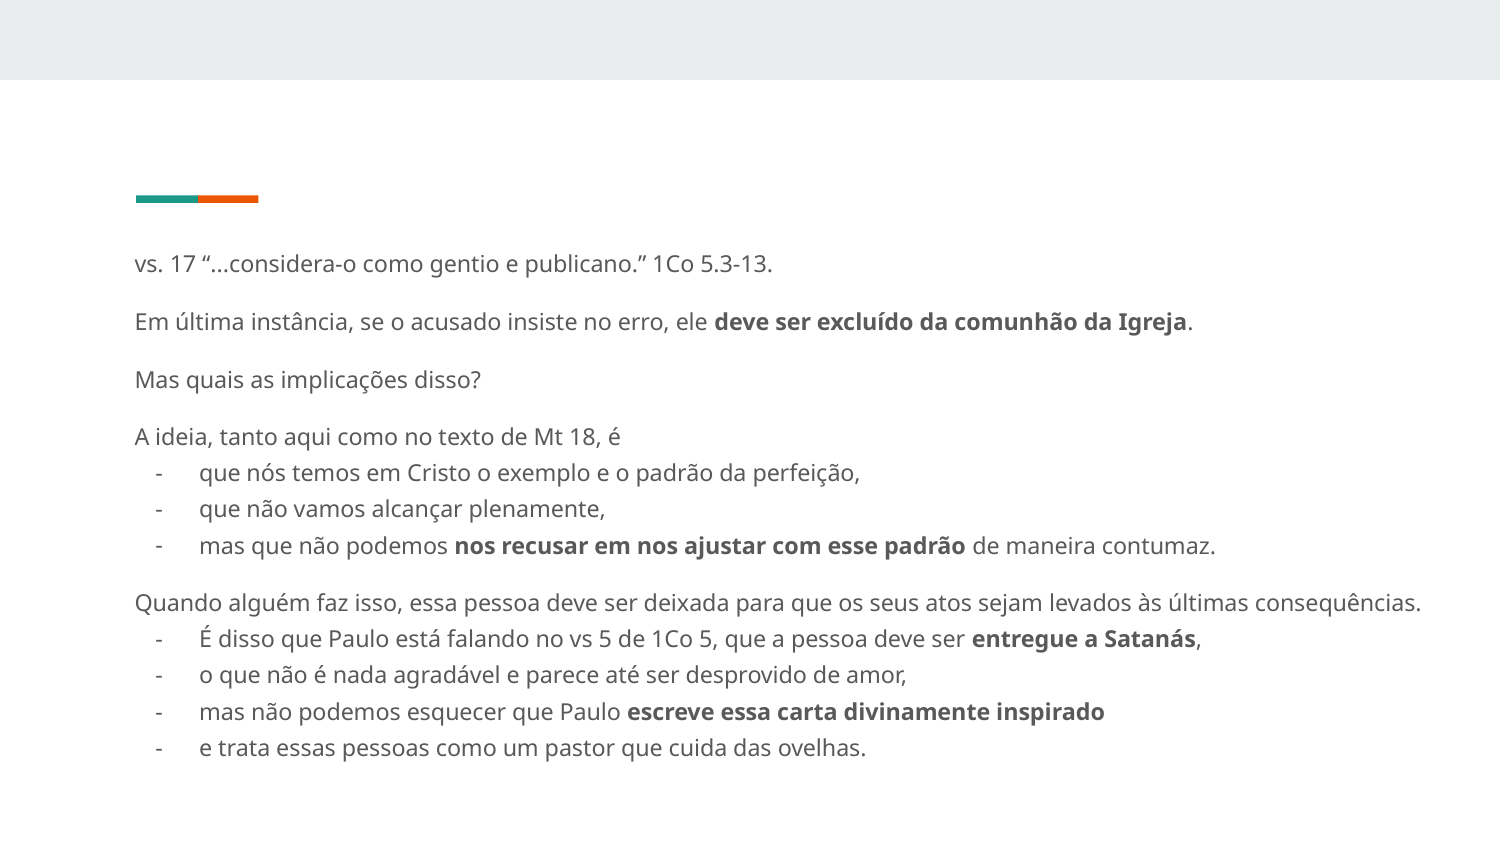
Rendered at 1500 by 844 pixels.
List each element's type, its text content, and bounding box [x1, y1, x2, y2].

list vs. 17 “...considera-o como gentio e publicano.” 1Co 5.3-13. Em última instância, se o acusado insiste no erro, ele deve ser excluído da comunhão da Igreja. Mas quais as implicações disso? A ideia, tanto aqui como no texto de Mt 18, é que nós temos em Cristo o exemplo e o padrão da perfeição, que não vamos alcançar plenamente, mas que não podemos nos recusar em nos ajustar com esse padrão de maneira contumaz. Quando alguém faz isso, essa pessoa deve ser deixada para que os seus atos sejam levados às últimas consequências. É disso que Paulo está falando no vs 5 de 1Co 5, que a pessoa deve ser entregue a Satanás, o que não é nada agradável e parece até ser desprovido de amor, mas não podemos esquecer que Paulo escreve essa carta divinamente inspirado e trata essas pessoas como um pastor que cuida das ovelhas. [119, 228, 1448, 799]
